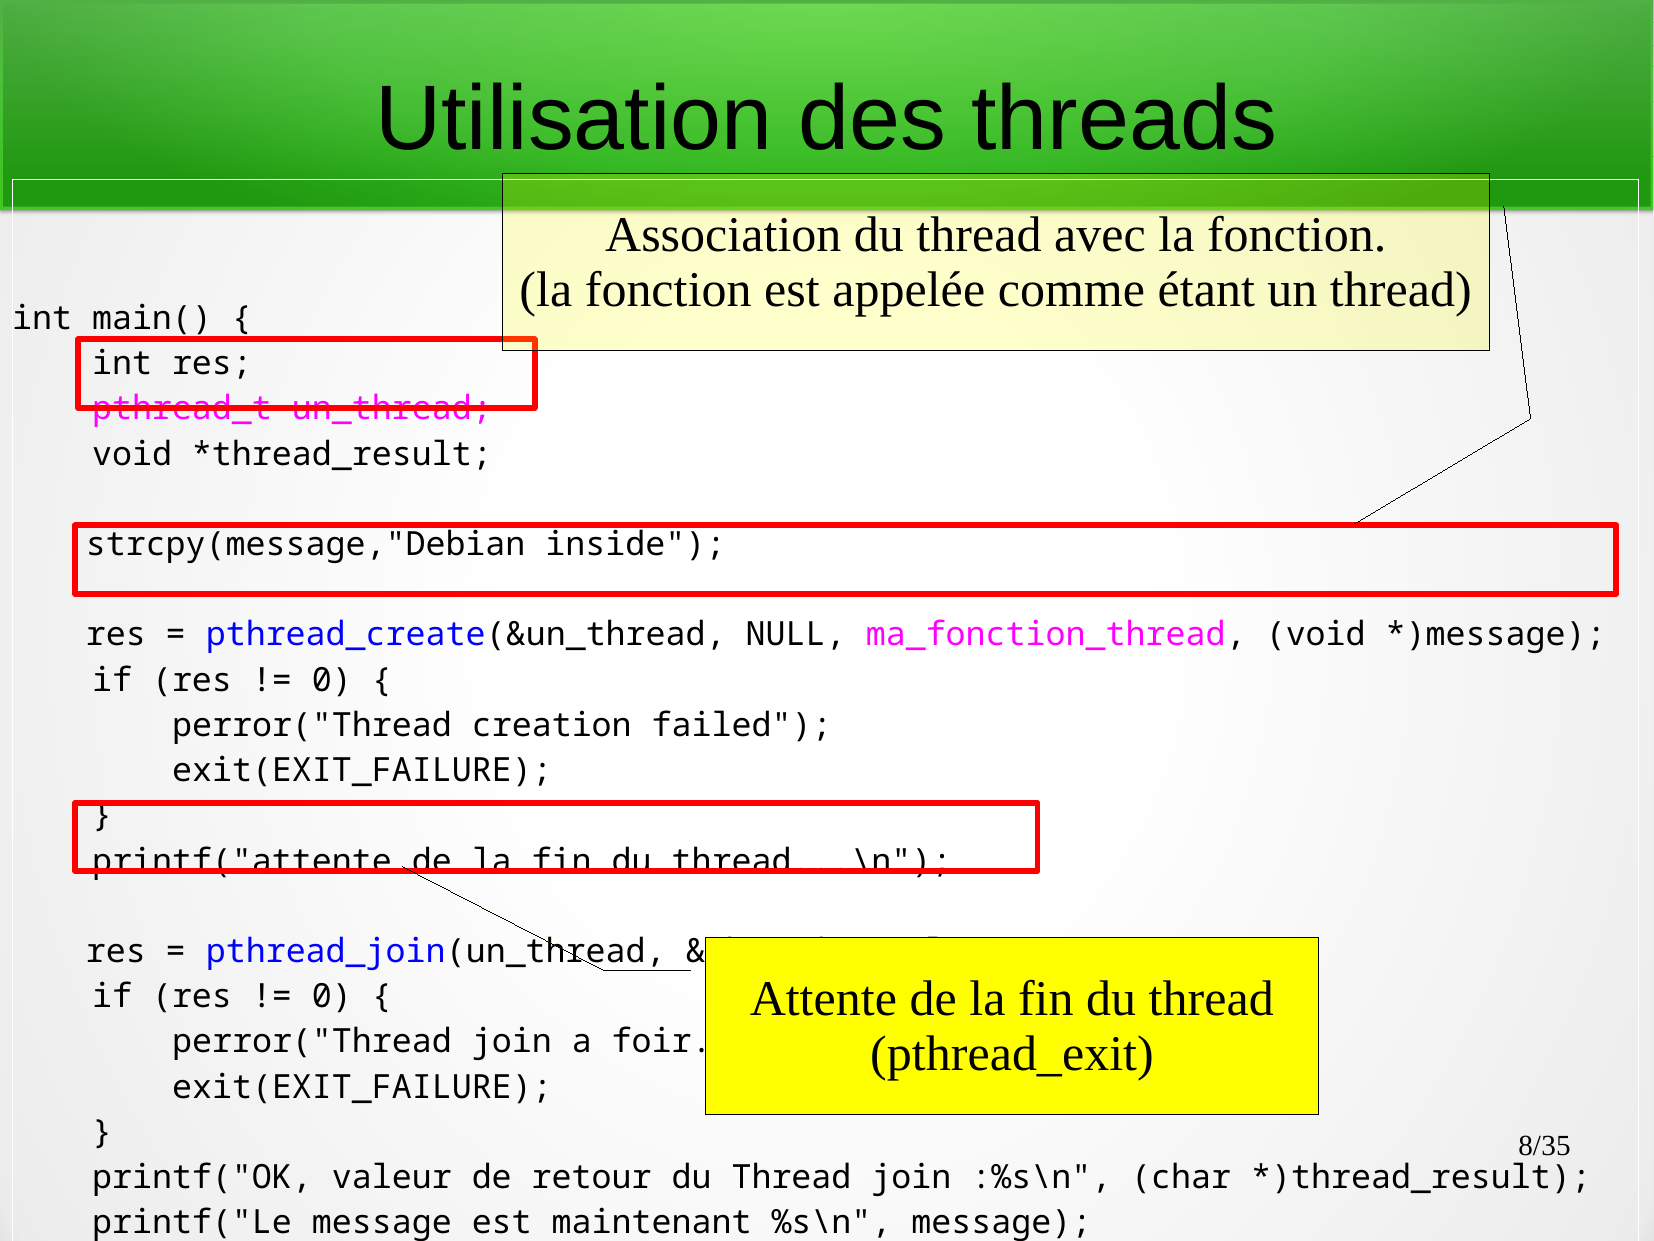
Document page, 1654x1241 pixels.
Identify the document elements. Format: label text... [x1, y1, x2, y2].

title Utilisation des threads [82, 47, 1571, 179]
text_box Association du thread avec la fonction. (la fonction est appelée comme étant un thread) [503, 173, 1489, 350]
text_box int main() { int res; pthread_t un_thread; void *thread_result; strcpy(message,"Debian inside"); res = pthread_create(&un_thread, NULL, ma_fonction_thread, (void *)message); if (res != 0) { perror("Thread creation failed"); exit(EXIT_FAILURE); } printf("attente de la fin du thread...\n"); res = pthread_join(un_thread, &thread_result); if (res != 0) { perror("Thread join a foir... echoué"); exit(EXIT_FAILURE); } printf("OK, valeur de retour du Thread join :%s\n", (char *)thread_result); printf("Le message est maintenant %s\n", message); exit(EXIT_SUCCESS); } [81, 342, 532, 405]
text_box Attente de la fin du thread (pthread_exit) [706, 937, 1318, 1115]
text_box int main() { int res; pthread_t un_thread; void *thread_result; strcpy(message,"Debian inside"); res = pthread_create(&un_thread, NULL, ma_fonction_thread, (void *)message); if (res != 0) { perror("Thread creation failed"); exit(EXIT_FAILURE); } printf("attente de la fin du thread...\n"); res = pthread_join(un_thread, &thread_result); if (res != 0) { perror("Thread join a foir... echoué"); exit(EXIT_FAILURE); } printf("OK, valeur de retour du Thread join :%s\n", (char *)thread_result); printf("Le message est maintenant %s\n", message); exit(EXIT_SUCCESS); } [12, 179, 1639, 1168]
